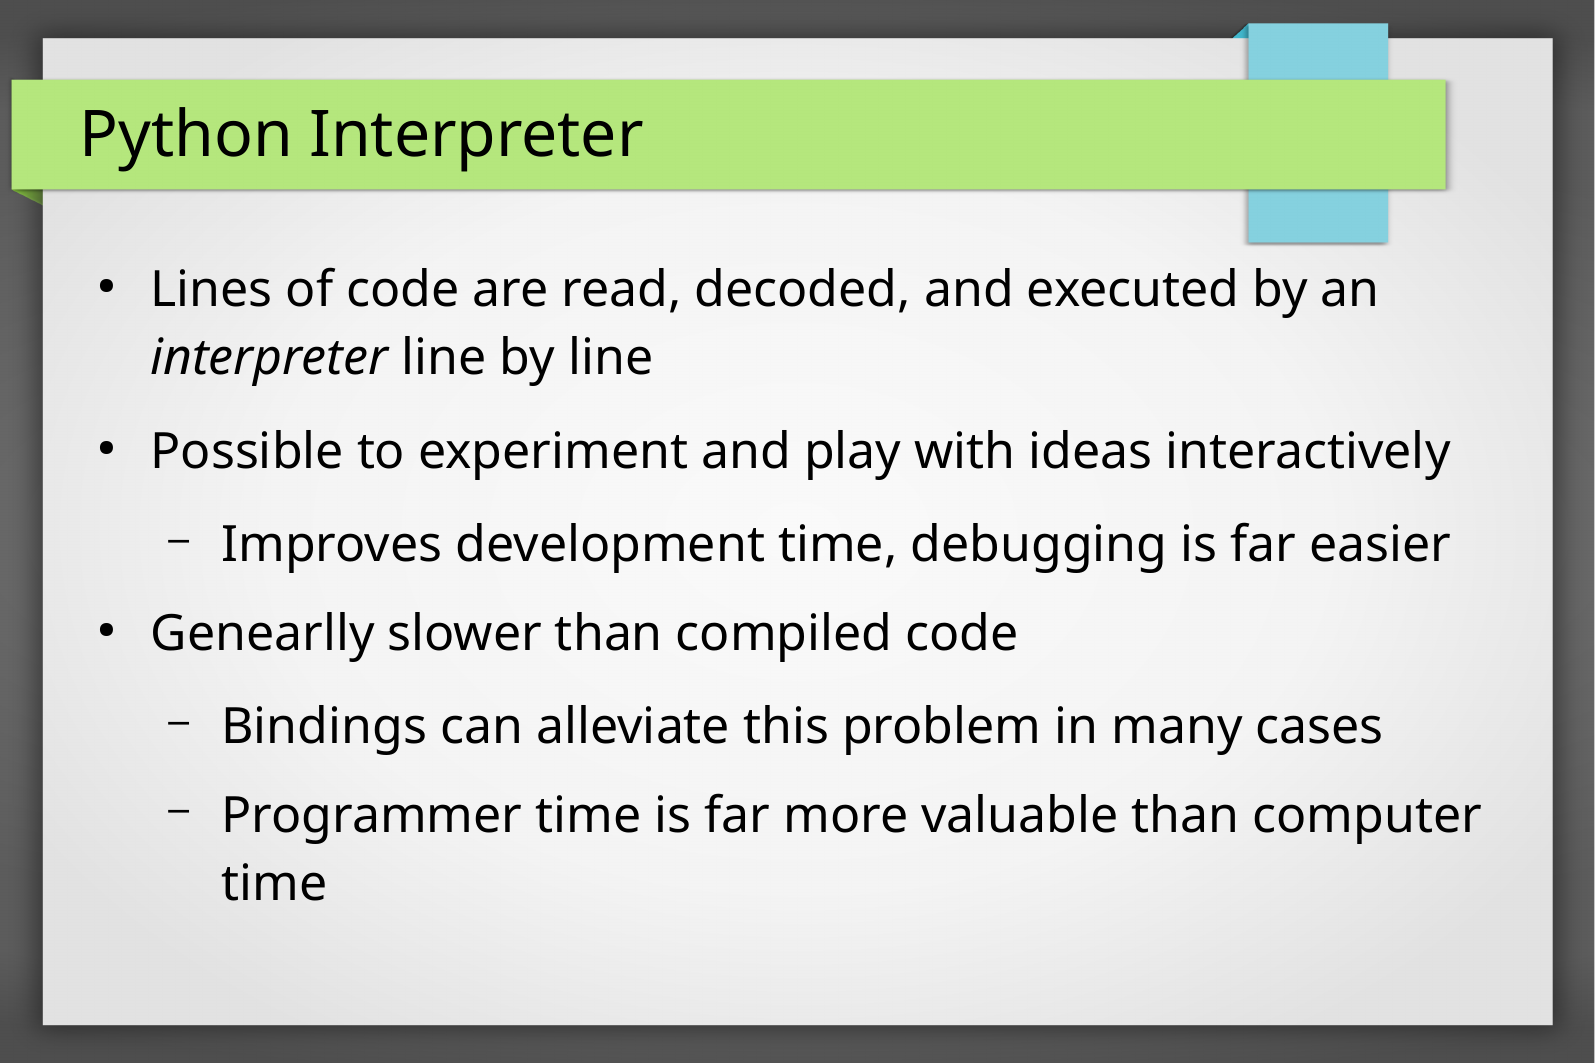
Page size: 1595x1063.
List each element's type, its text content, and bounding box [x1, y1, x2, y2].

title Python Interpreter [79, 78, 1219, 185]
picture [0, 0, 1595, 1063]
list Lines of code are read, decoded, and executed by an interpreter line by line Possible to experiment and play with ideas interactively Improves development time, debugging is far easier Genearlly slower than compiled code Bindings can alleviate this problem in many cases Programmer time is far more valuable than computer time [79, 253, 1515, 991]
